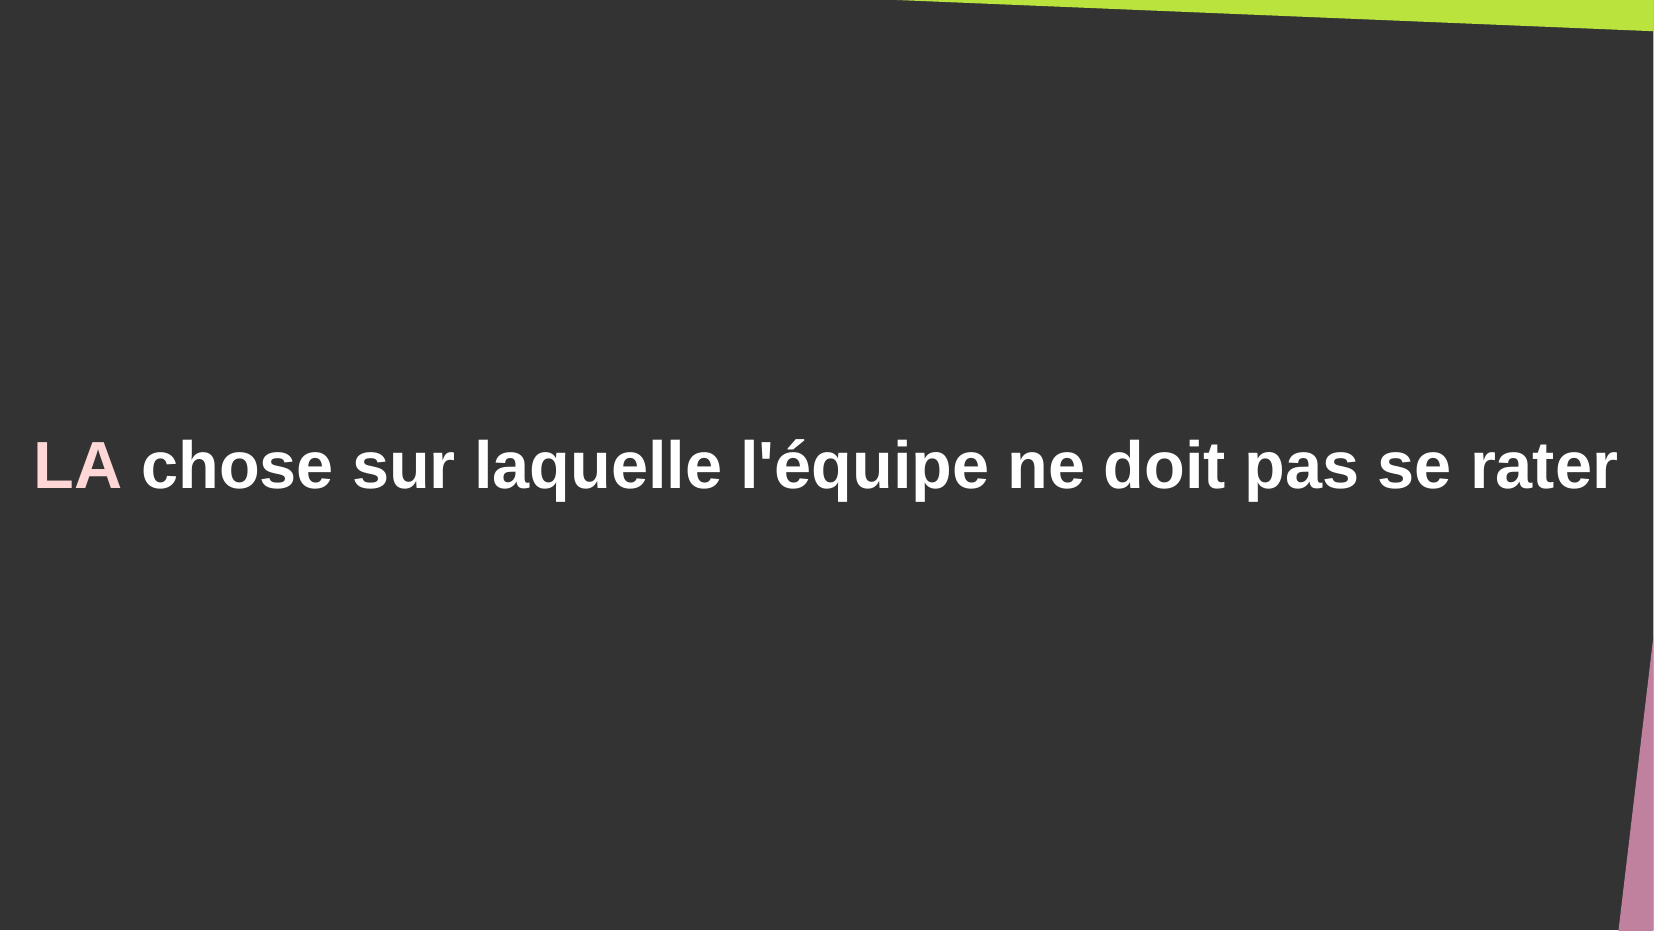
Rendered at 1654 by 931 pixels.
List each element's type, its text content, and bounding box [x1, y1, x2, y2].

title LA chose sur laquelle l'équipe ne doit pas se rater [31, 427, 1622, 503]
text_box [896, 0, 1654, 32]
text_box [1618, 631, 1654, 931]
